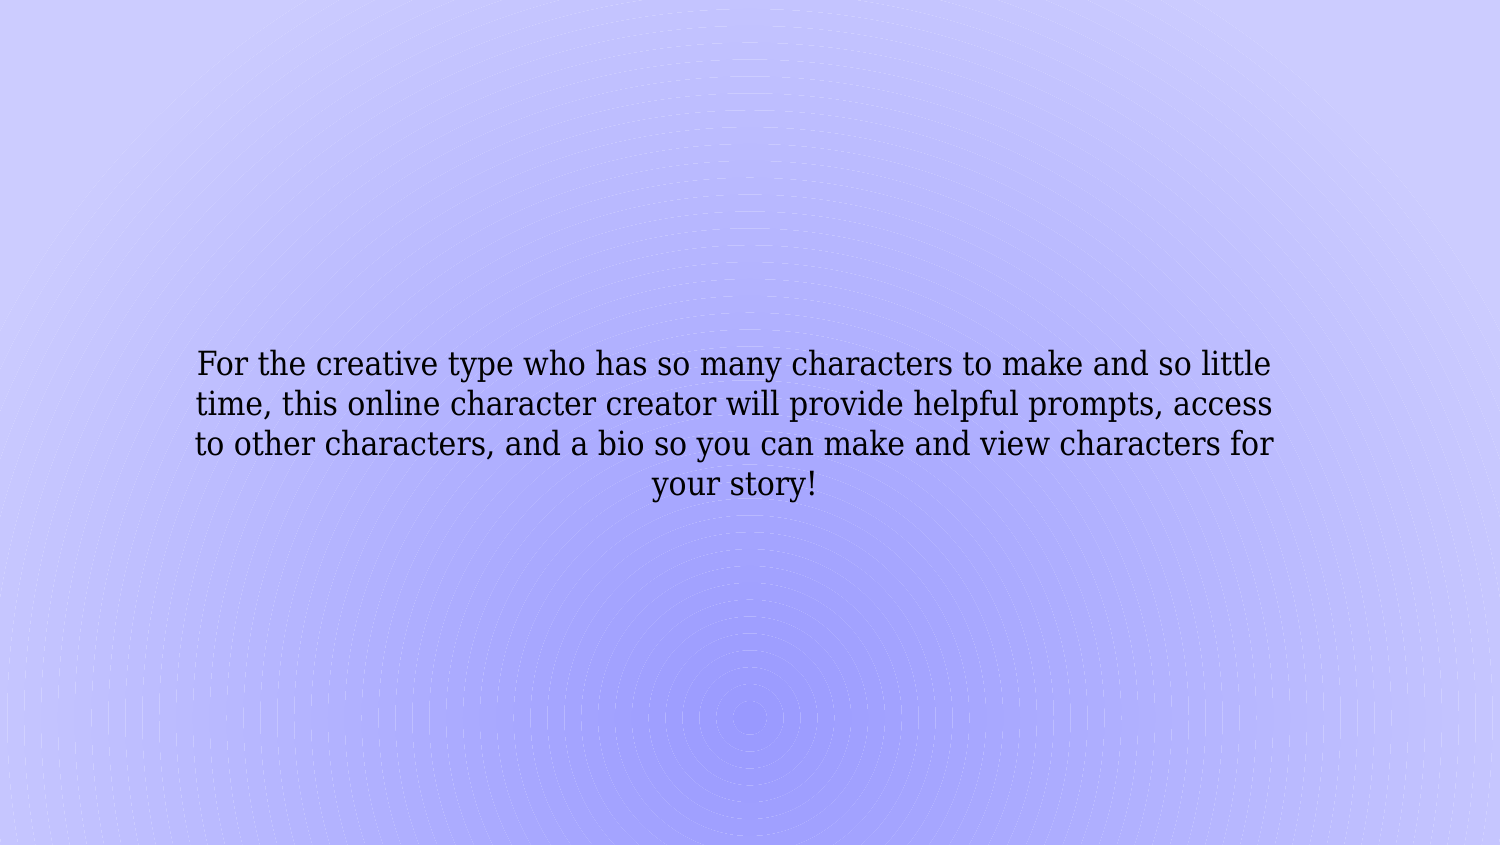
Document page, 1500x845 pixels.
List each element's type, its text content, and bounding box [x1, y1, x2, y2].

title For the creative type who has so many characters to make and so little time, this online character creator will provide helpful prompts, access to other characters, and a bio so you can make and view characters for your story! [165, 353, 1306, 492]
